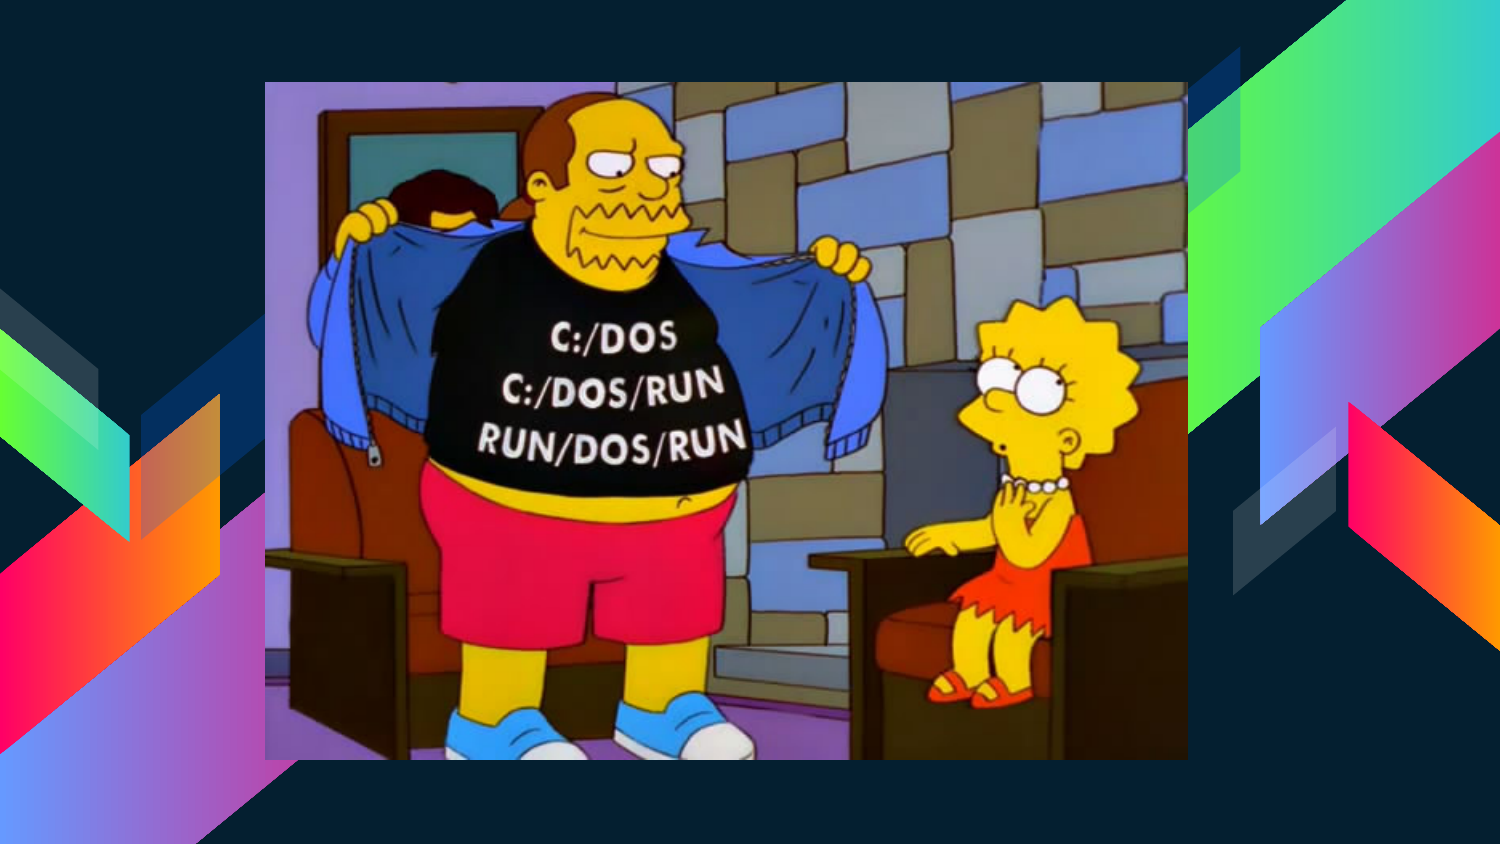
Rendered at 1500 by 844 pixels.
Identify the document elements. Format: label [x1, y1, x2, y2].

picture [265, 82, 1188, 760]
